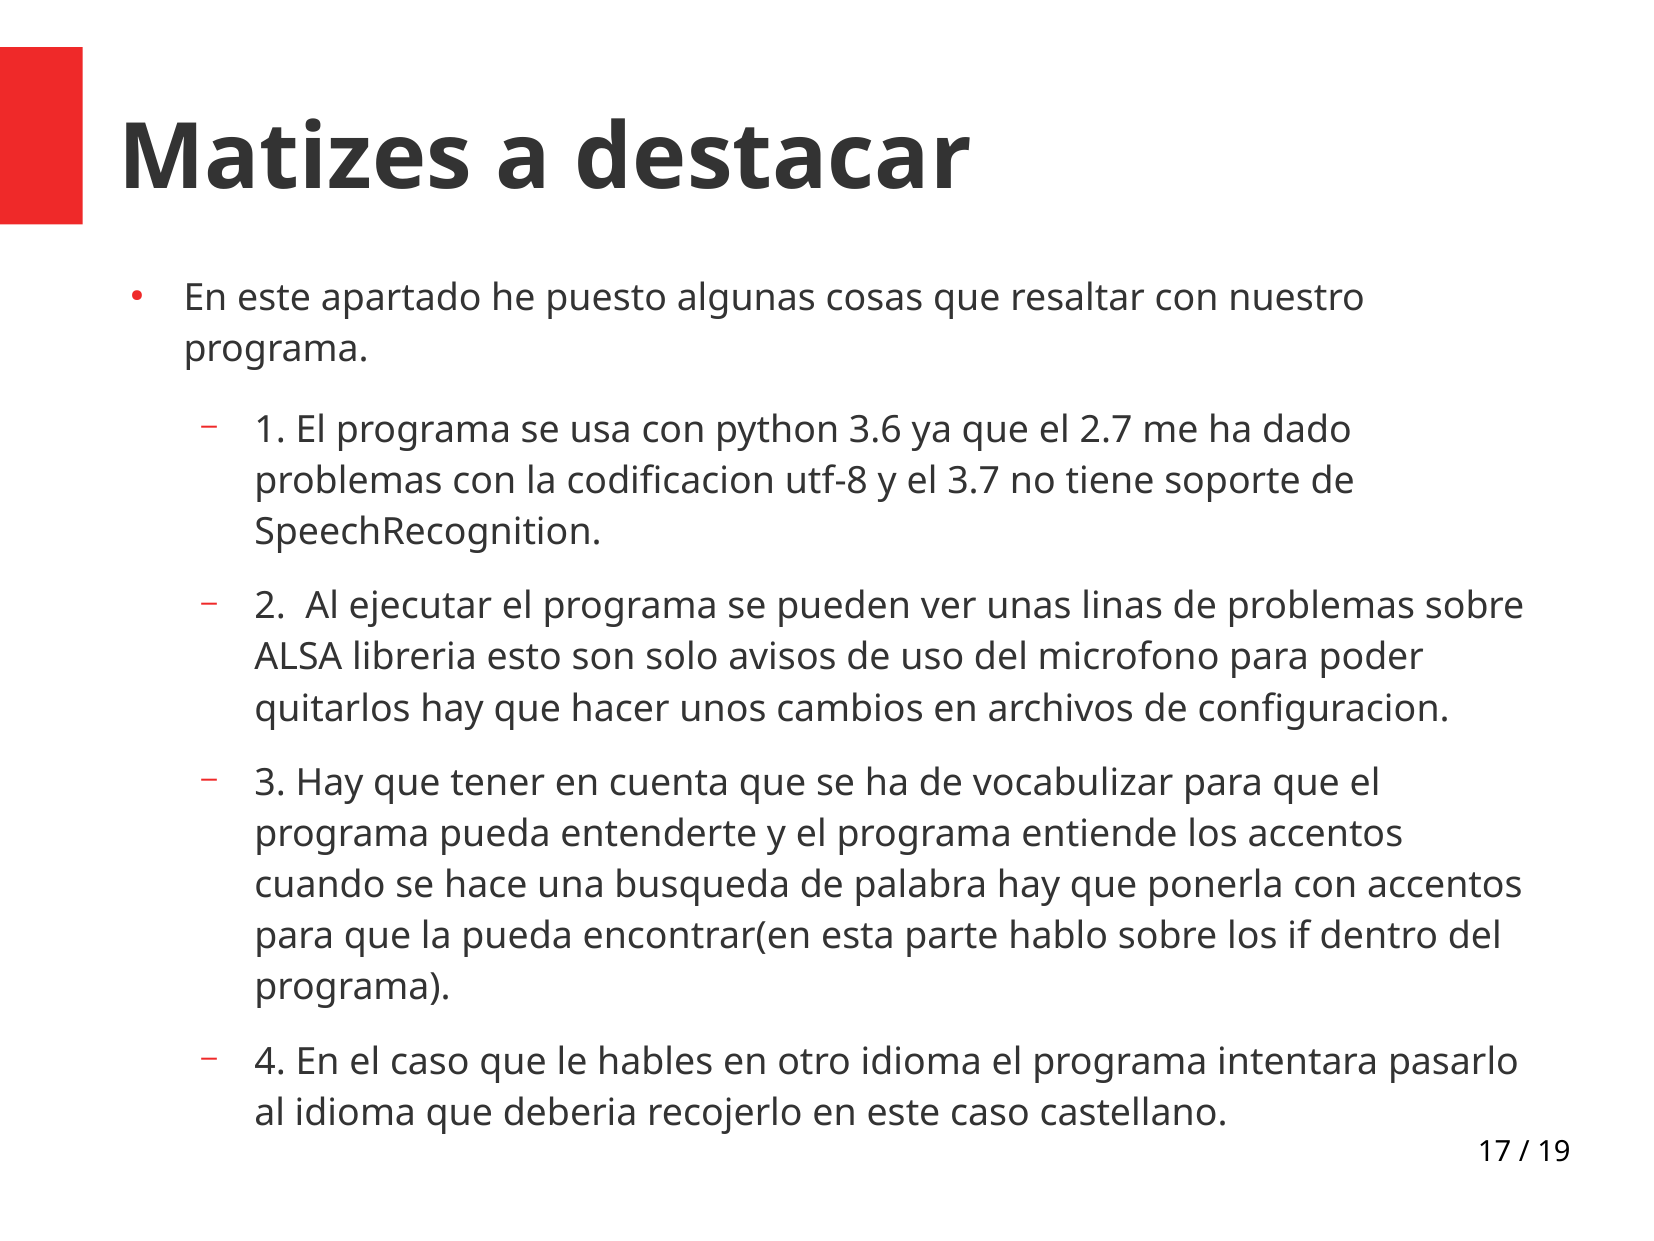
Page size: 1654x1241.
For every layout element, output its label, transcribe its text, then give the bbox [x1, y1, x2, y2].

list En este apartado he puesto algunas cosas que resaltar con nuestro programa. 1. El programa se usa con python 3.6 ya que el 2.7 me ha dado problemas con la codificacion utf-8 y el 3.7 no tiene soporte de SpeechRecognition. 2. Al ejecutar el programa se pueden ver unas linas de problemas sobre ALSA libreria esto son solo avisos de uso del microfono para poder quitarlos hay que hacer unos cambios en archivos de configuracion. 3. Hay que tener en cuenta que se ha de vocabulizar para que el programa pueda entenderte y el programa entiende los accentos cuando se hace una busqueda de palabra hay que ponerla con accentos para que la pueda encontrar(en esta parte hablo sobre los if dentro del programa). 4. En el caso que le hables en otro idioma el programa intentara pasarlo al idioma que deberia recojerlo en este caso castellano. [112, 270, 1531, 1096]
title Matizes a destacar [118, 49, 1571, 257]
